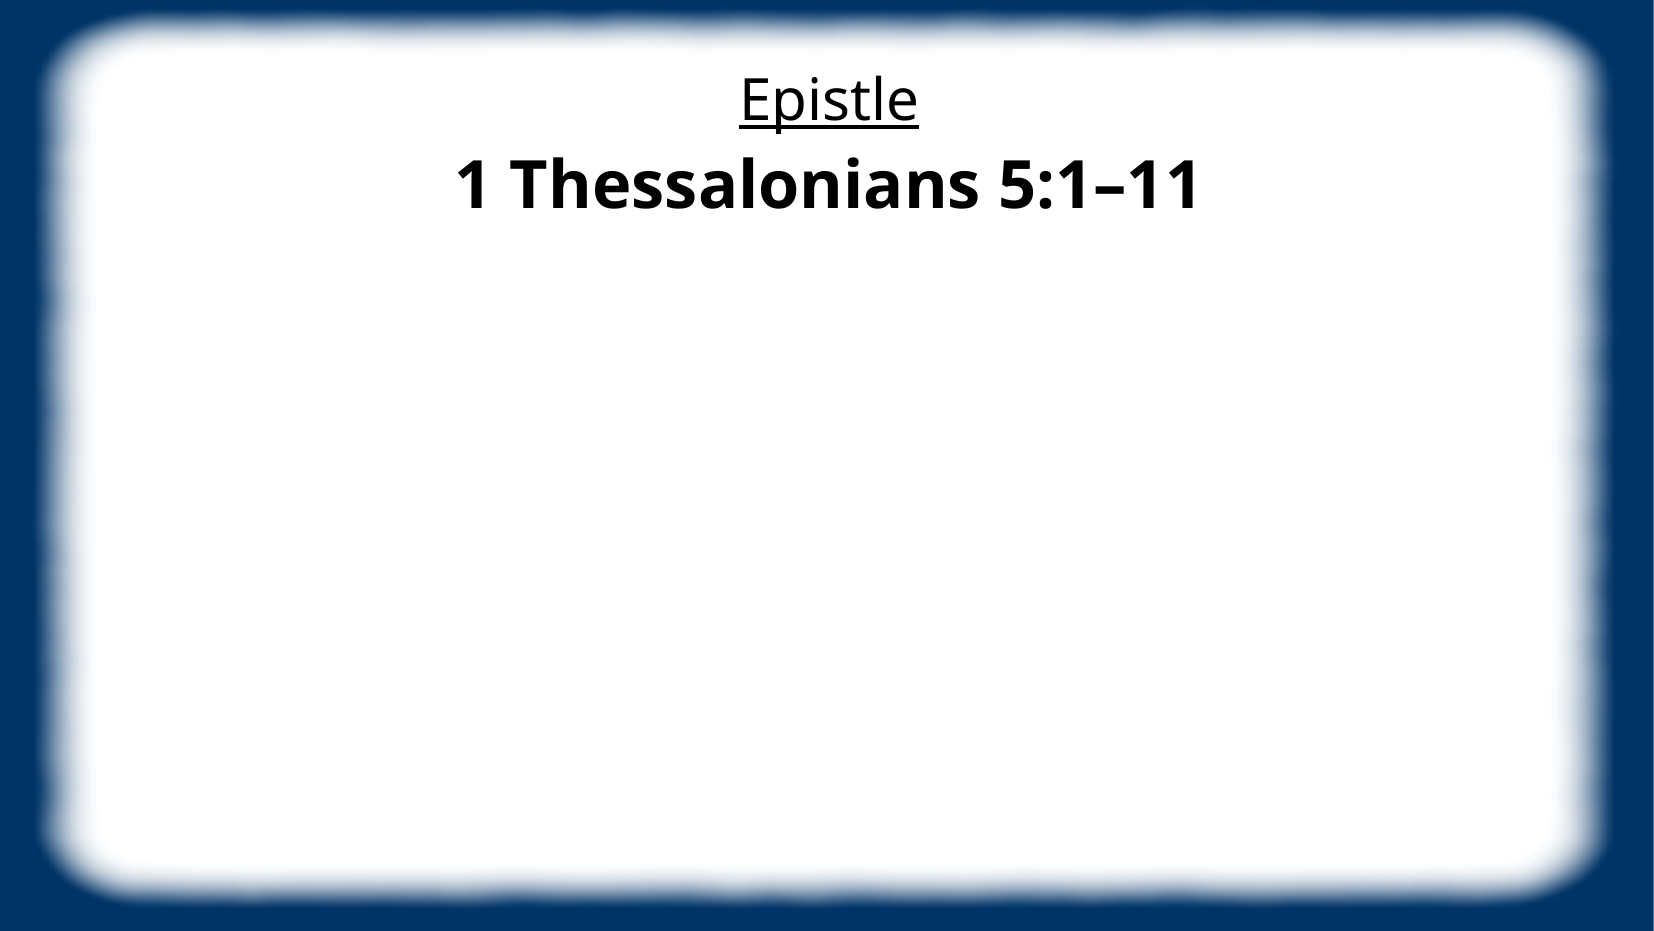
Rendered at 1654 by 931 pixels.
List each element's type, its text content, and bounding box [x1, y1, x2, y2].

picture [0, 0, 1654, 931]
text_box Epistle 1 Thessalonians 5:1–11 [94, 50, 1565, 241]
